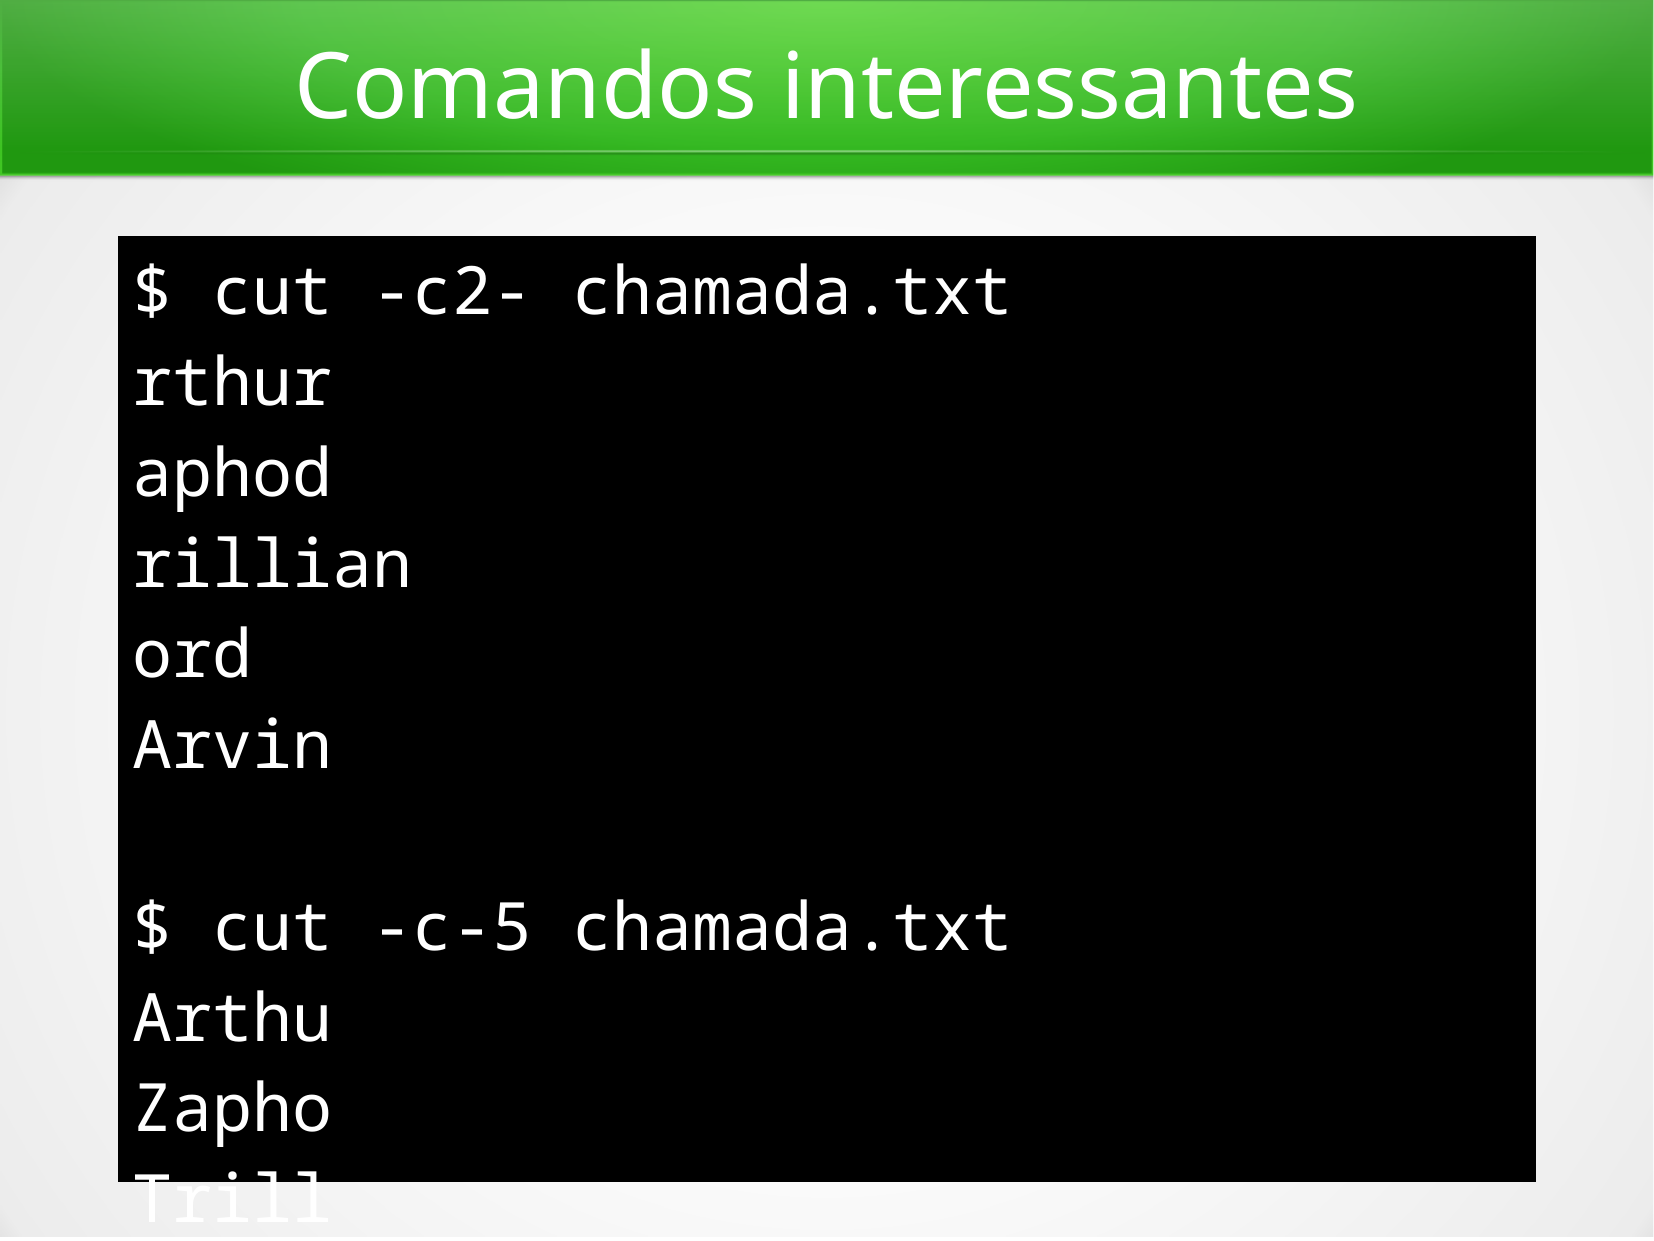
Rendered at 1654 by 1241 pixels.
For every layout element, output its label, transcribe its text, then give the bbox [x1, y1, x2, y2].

picture [0, 0, 1654, 1237]
text_box $ cut -c2- chamada.txt rthur aphod rillian ord Arvin $ cut -c-5 chamada.txt Arthu Zapho Trill Ford Marvi [118, 236, 1536, 1182]
title Comandos interessantes [82, 11, 1571, 154]
